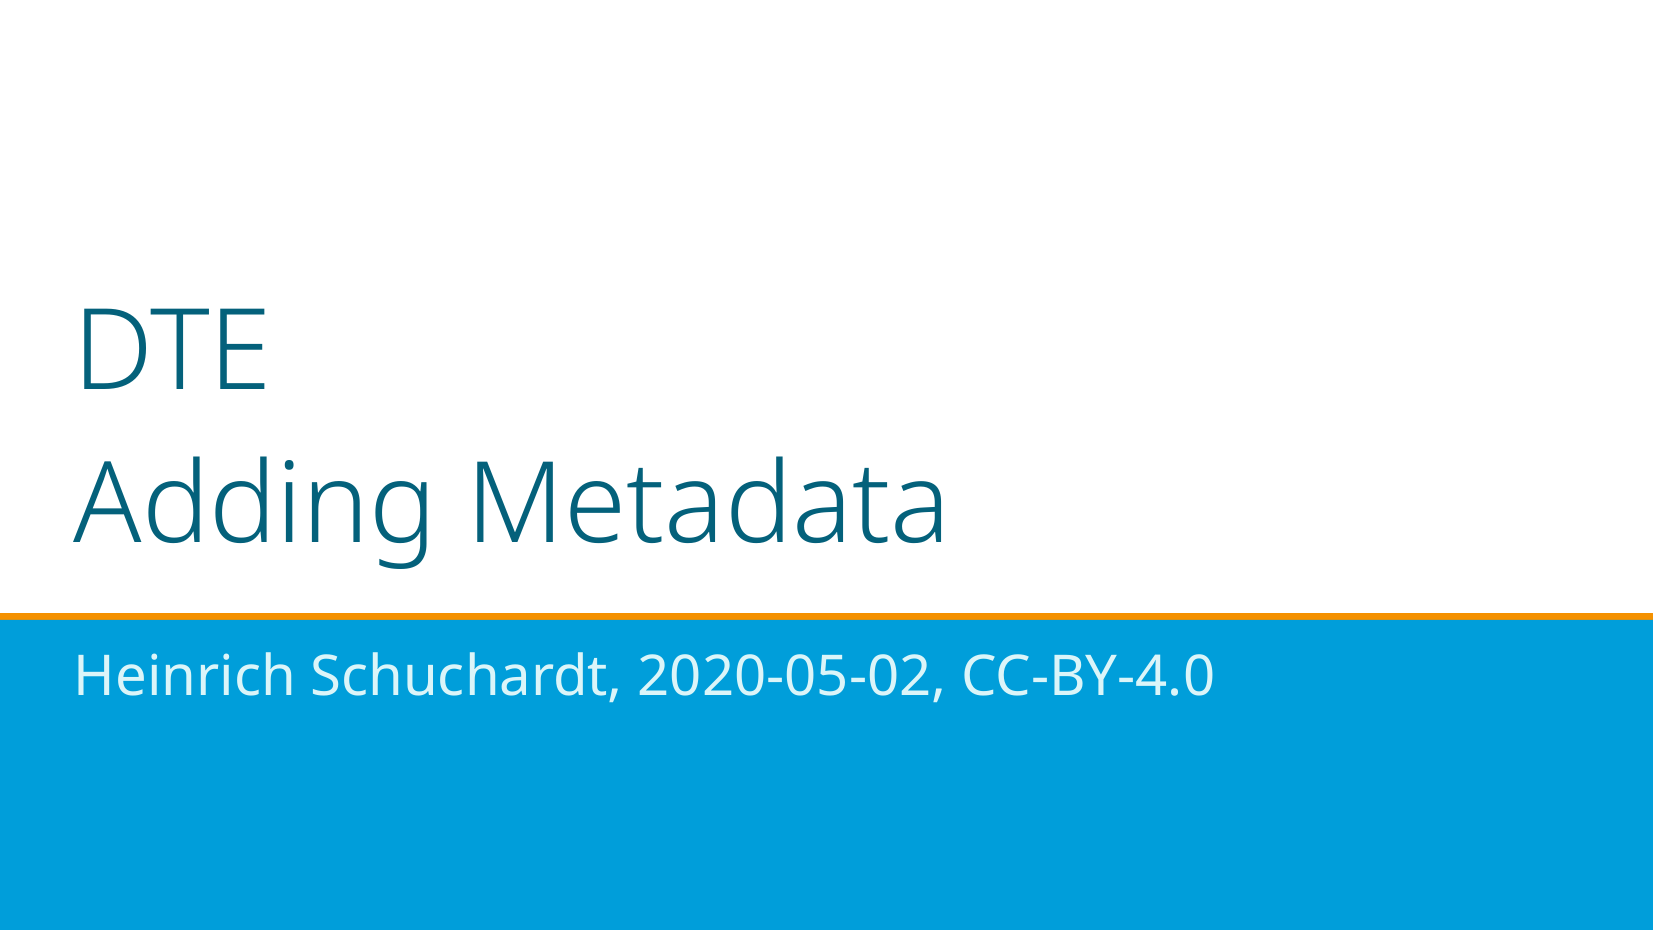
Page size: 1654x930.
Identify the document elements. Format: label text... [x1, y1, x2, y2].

title DTE Adding Metadata [73, 44, 1550, 576]
subtitle Heinrich Schuchardt, 2020-05-02, CC-BY-4.0 [73, 634, 1550, 827]
